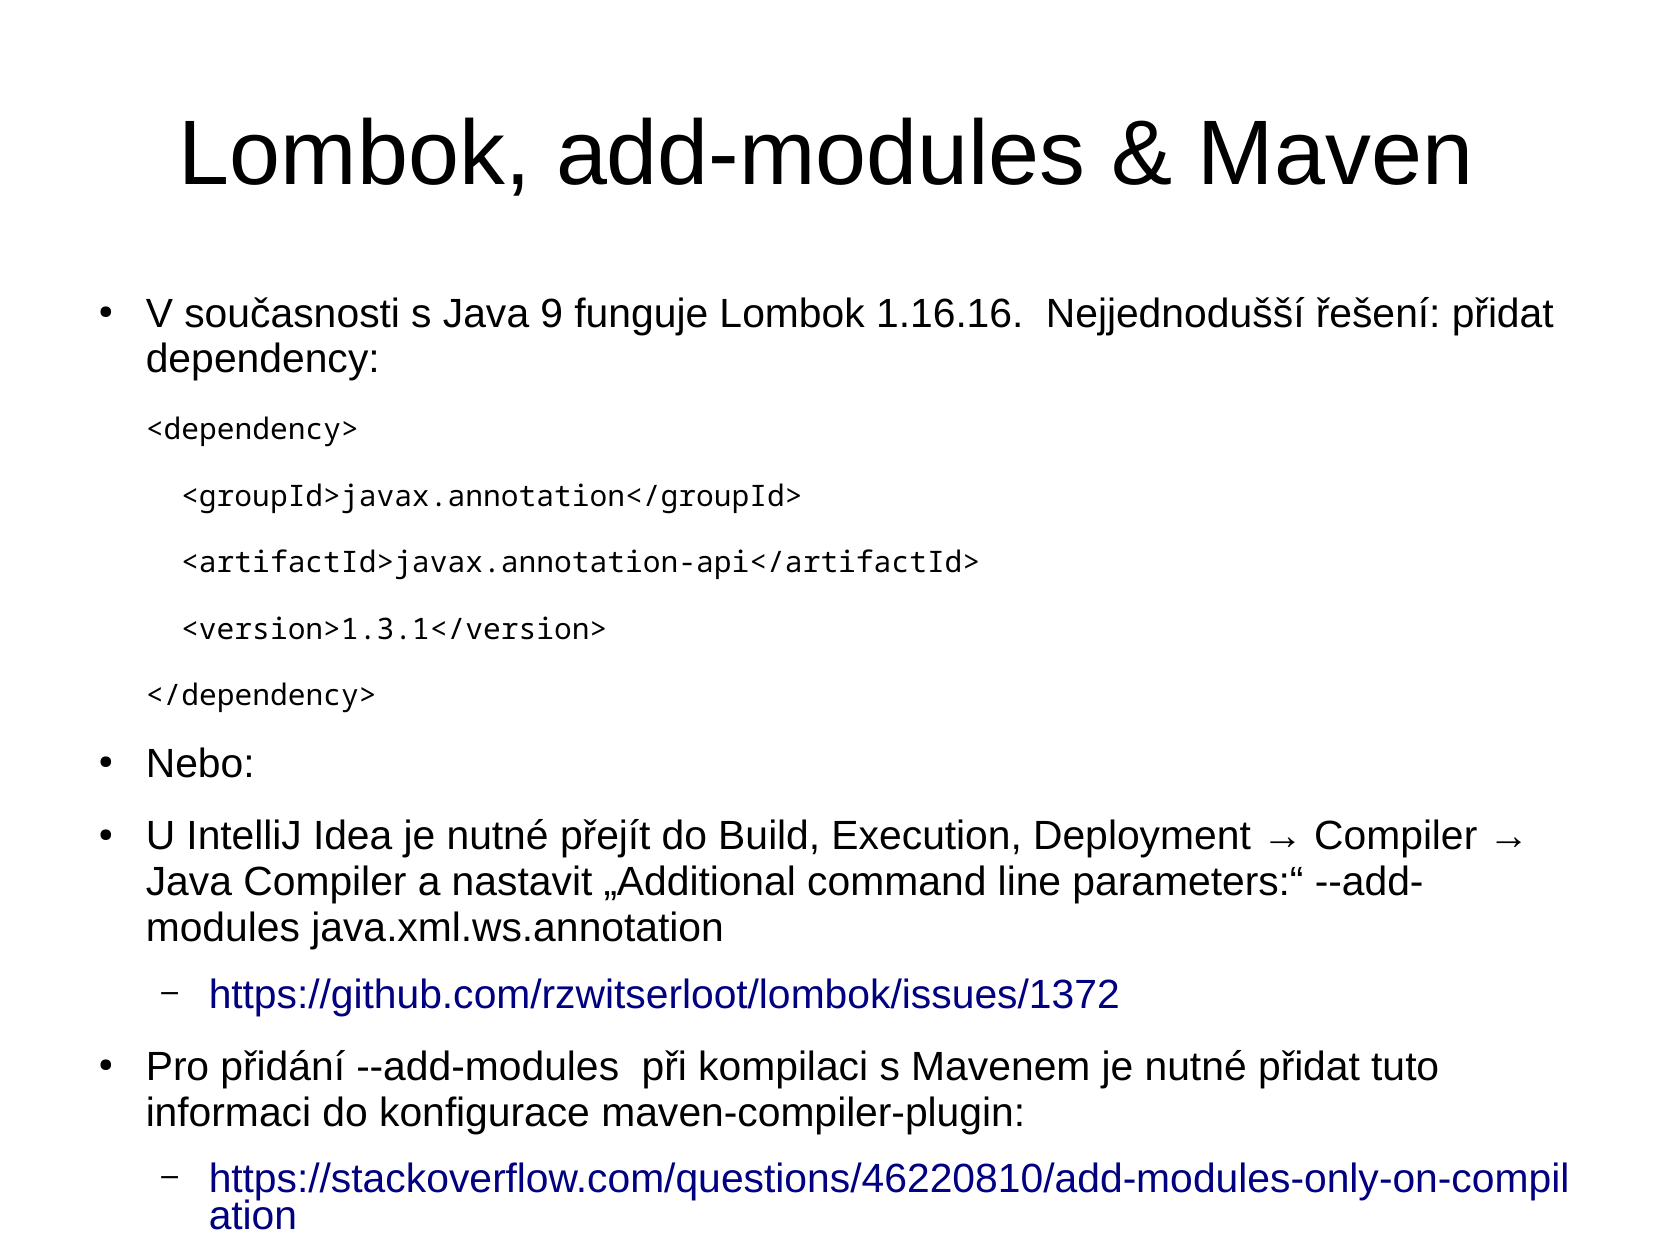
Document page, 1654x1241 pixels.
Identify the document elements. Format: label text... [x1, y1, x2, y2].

title Lombok, add-modules & Maven [82, 49, 1571, 257]
list V současnosti s Java 9 funguje Lombok 1.16.16. Nejjednodušší řešení: přidat dependency: <dependency> <groupId>javax.annotation</groupId> <artifactId>javax.annotation-api</artifactId> <version>1.3.1</version> </dependency> Nebo: U IntelliJ Idea je nutné přejít do Build, Execution, Deployment → Compiler → Java Compiler a nastavit „Additional command line parameters:“ --add-modules java.xml.ws.annotation https://github.com/rzwitserloot/lombok/issues/1372 Pro přidání --add-modules při kompilaci s Mavenem je nutné přidat tuto informaci do konfigurace maven-compiler-plugin: https://stackoverflow.com/questions/46220810/add-modules-only-on-compilation [82, 290, 1571, 1205]
